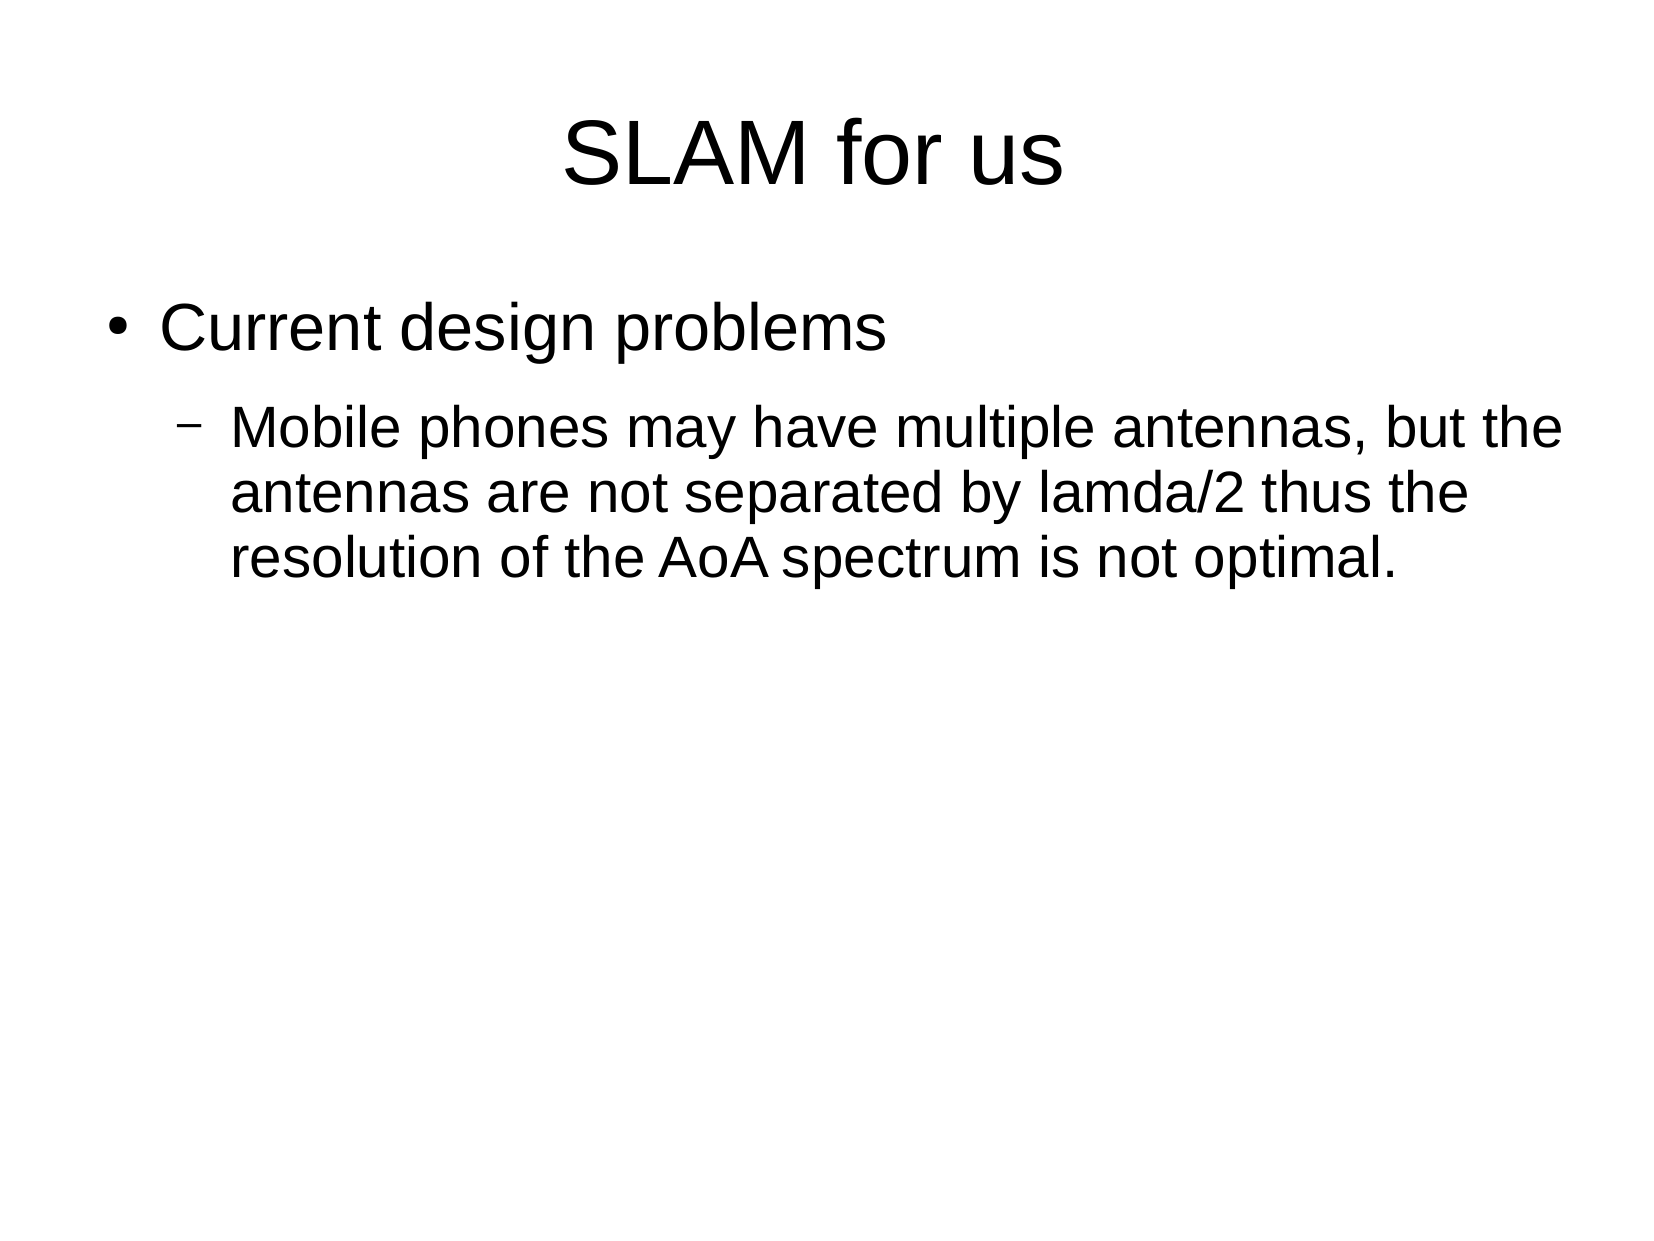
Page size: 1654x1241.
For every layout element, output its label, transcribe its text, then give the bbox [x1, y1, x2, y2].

title SLAM for us [82, 49, 1571, 257]
list Current design problems Mobile phones may have multiple antennas, but the antennas are not separated by lamda/2 thus the resolution of the AoA spectrum is not optimal. [88, 290, 1577, 1010]
